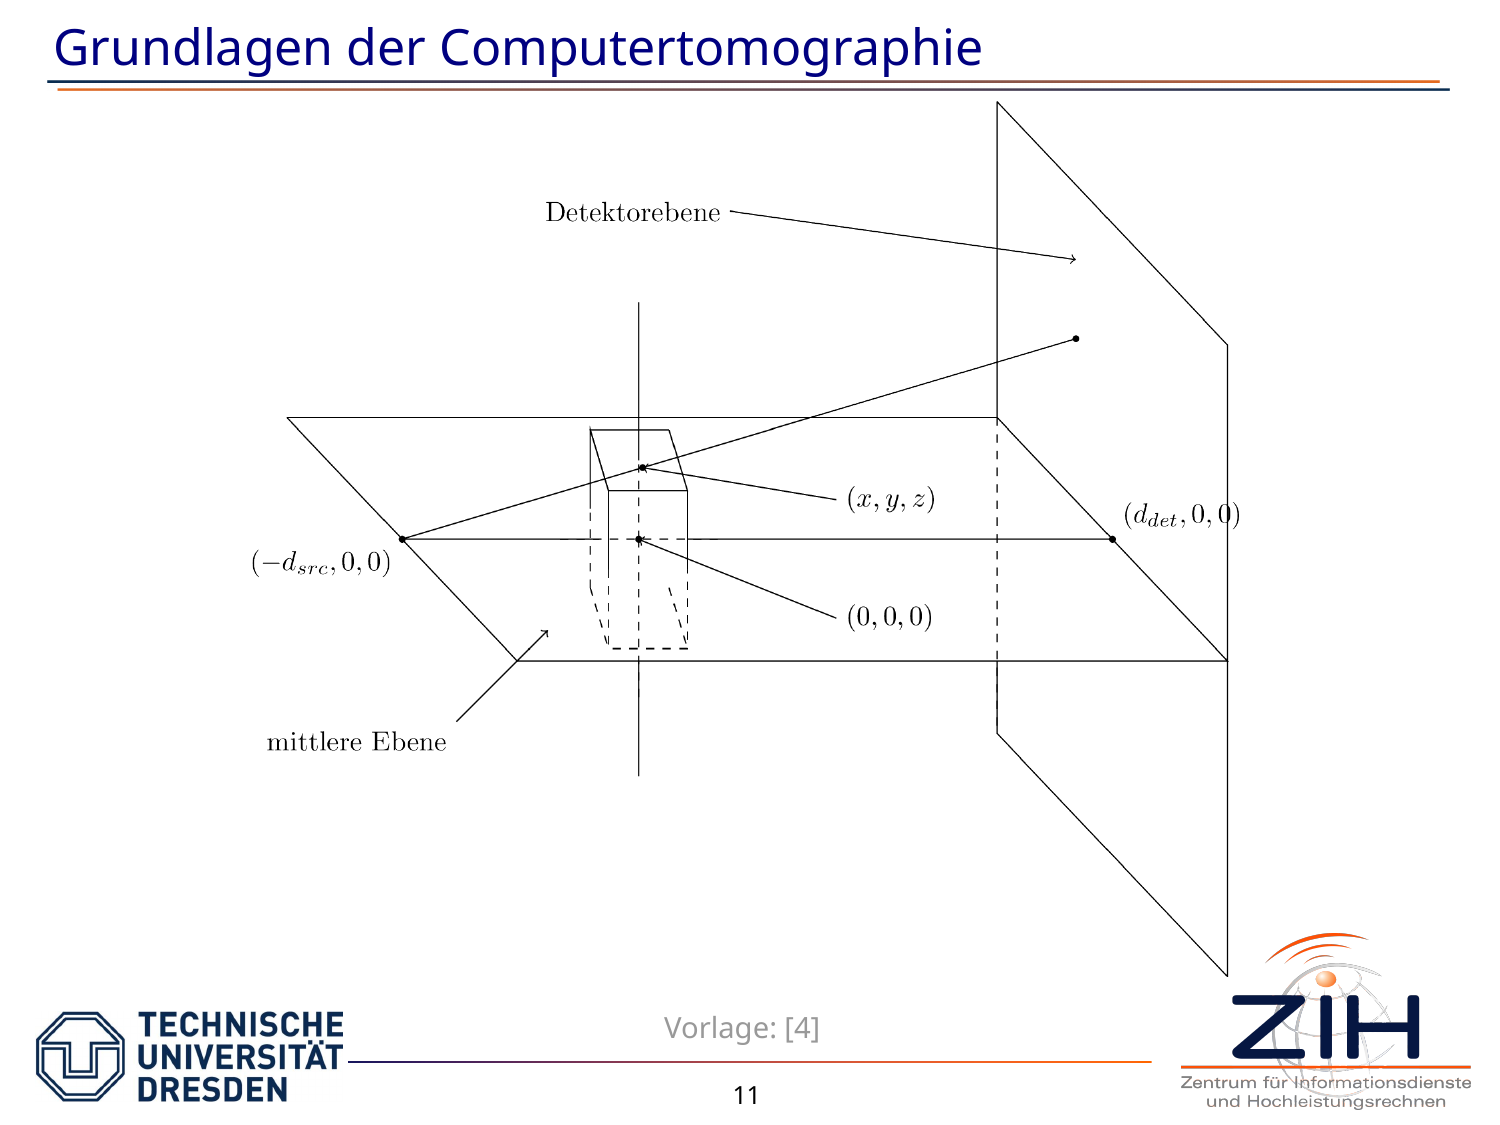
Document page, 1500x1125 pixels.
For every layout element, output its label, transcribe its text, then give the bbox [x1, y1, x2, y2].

title Grundlagen der Computertomographie [53, 12, 1453, 81]
picture [47, 80, 1450, 91]
text_box Vorlage: [4] [649, 1000, 825, 1051]
picture [35, 1011, 343, 1102]
picture [240, 101, 1471, 1110]
